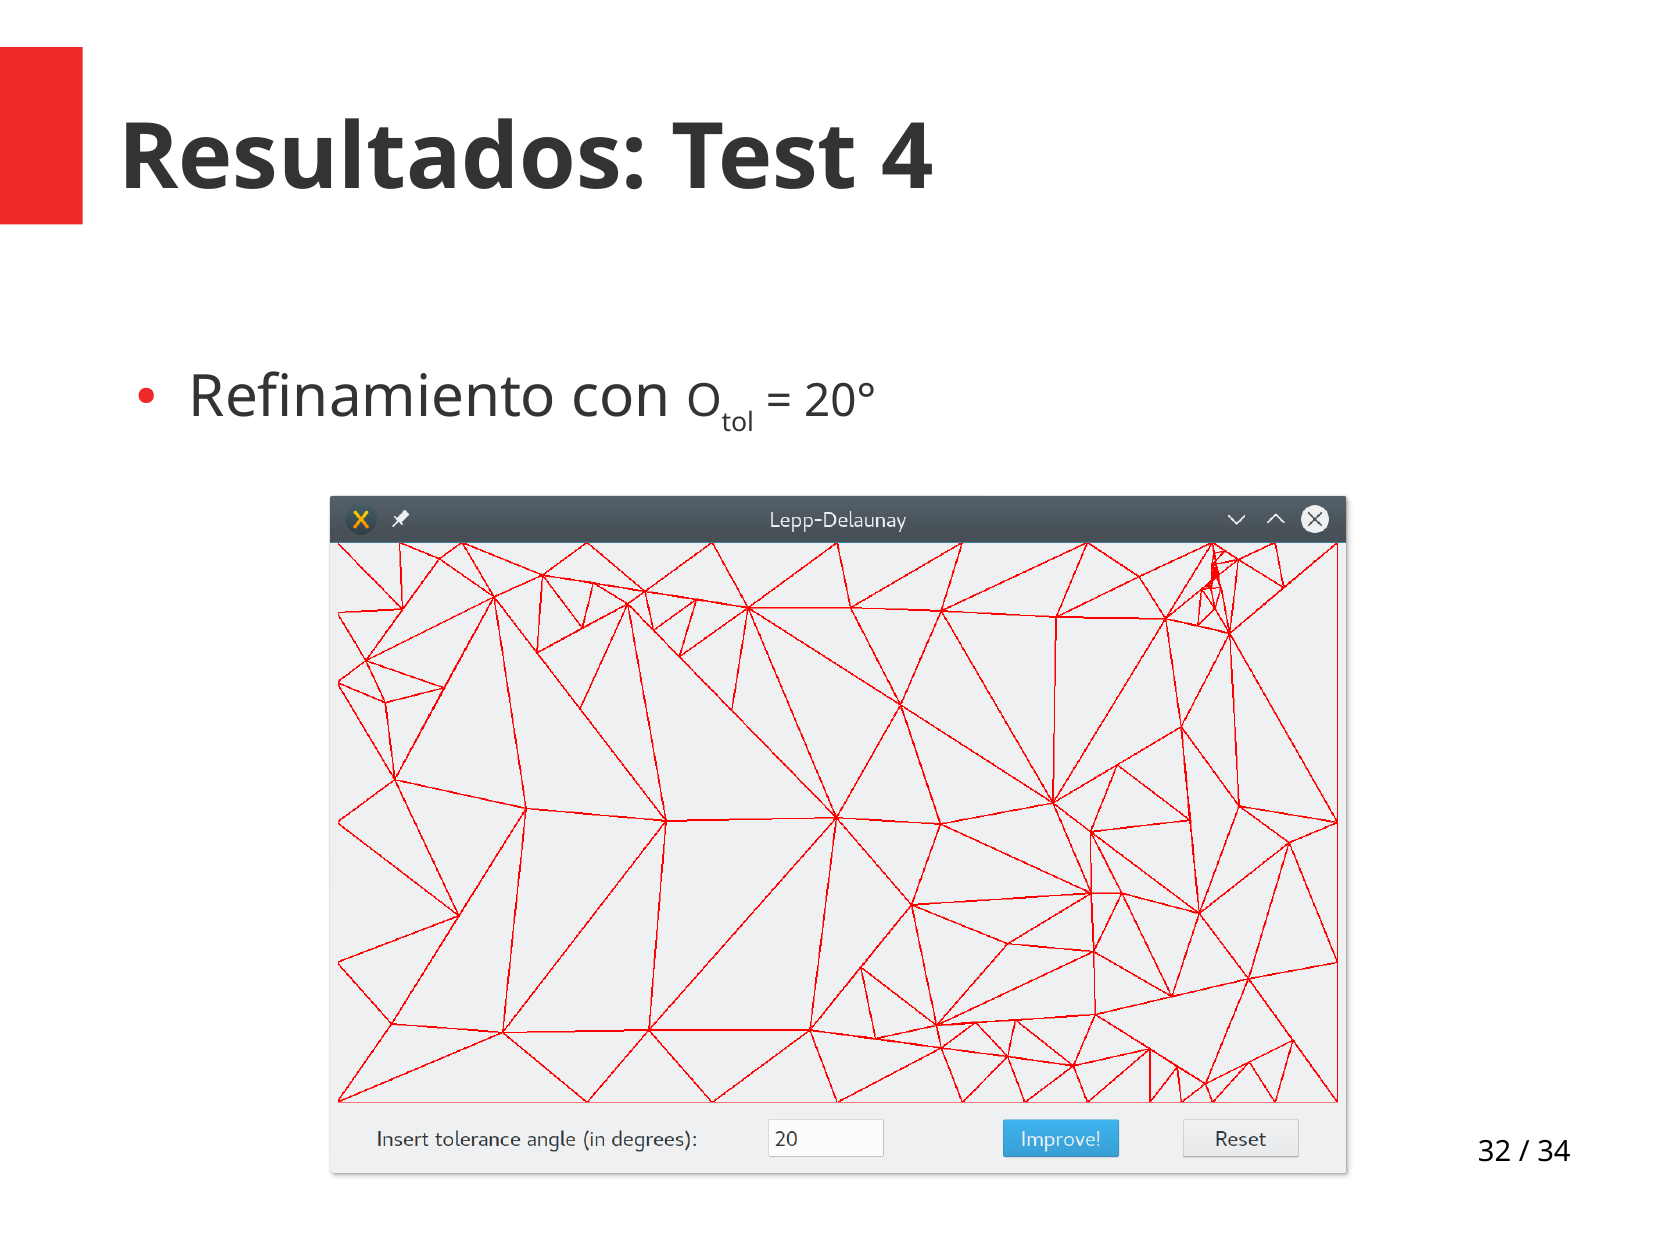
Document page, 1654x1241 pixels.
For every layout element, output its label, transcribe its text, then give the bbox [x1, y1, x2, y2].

list Refinamiento con Otol = 20° [118, 354, 1536, 1074]
picture [324, 490, 1356, 1183]
title Resultados: Test 4 [118, 49, 1571, 257]
